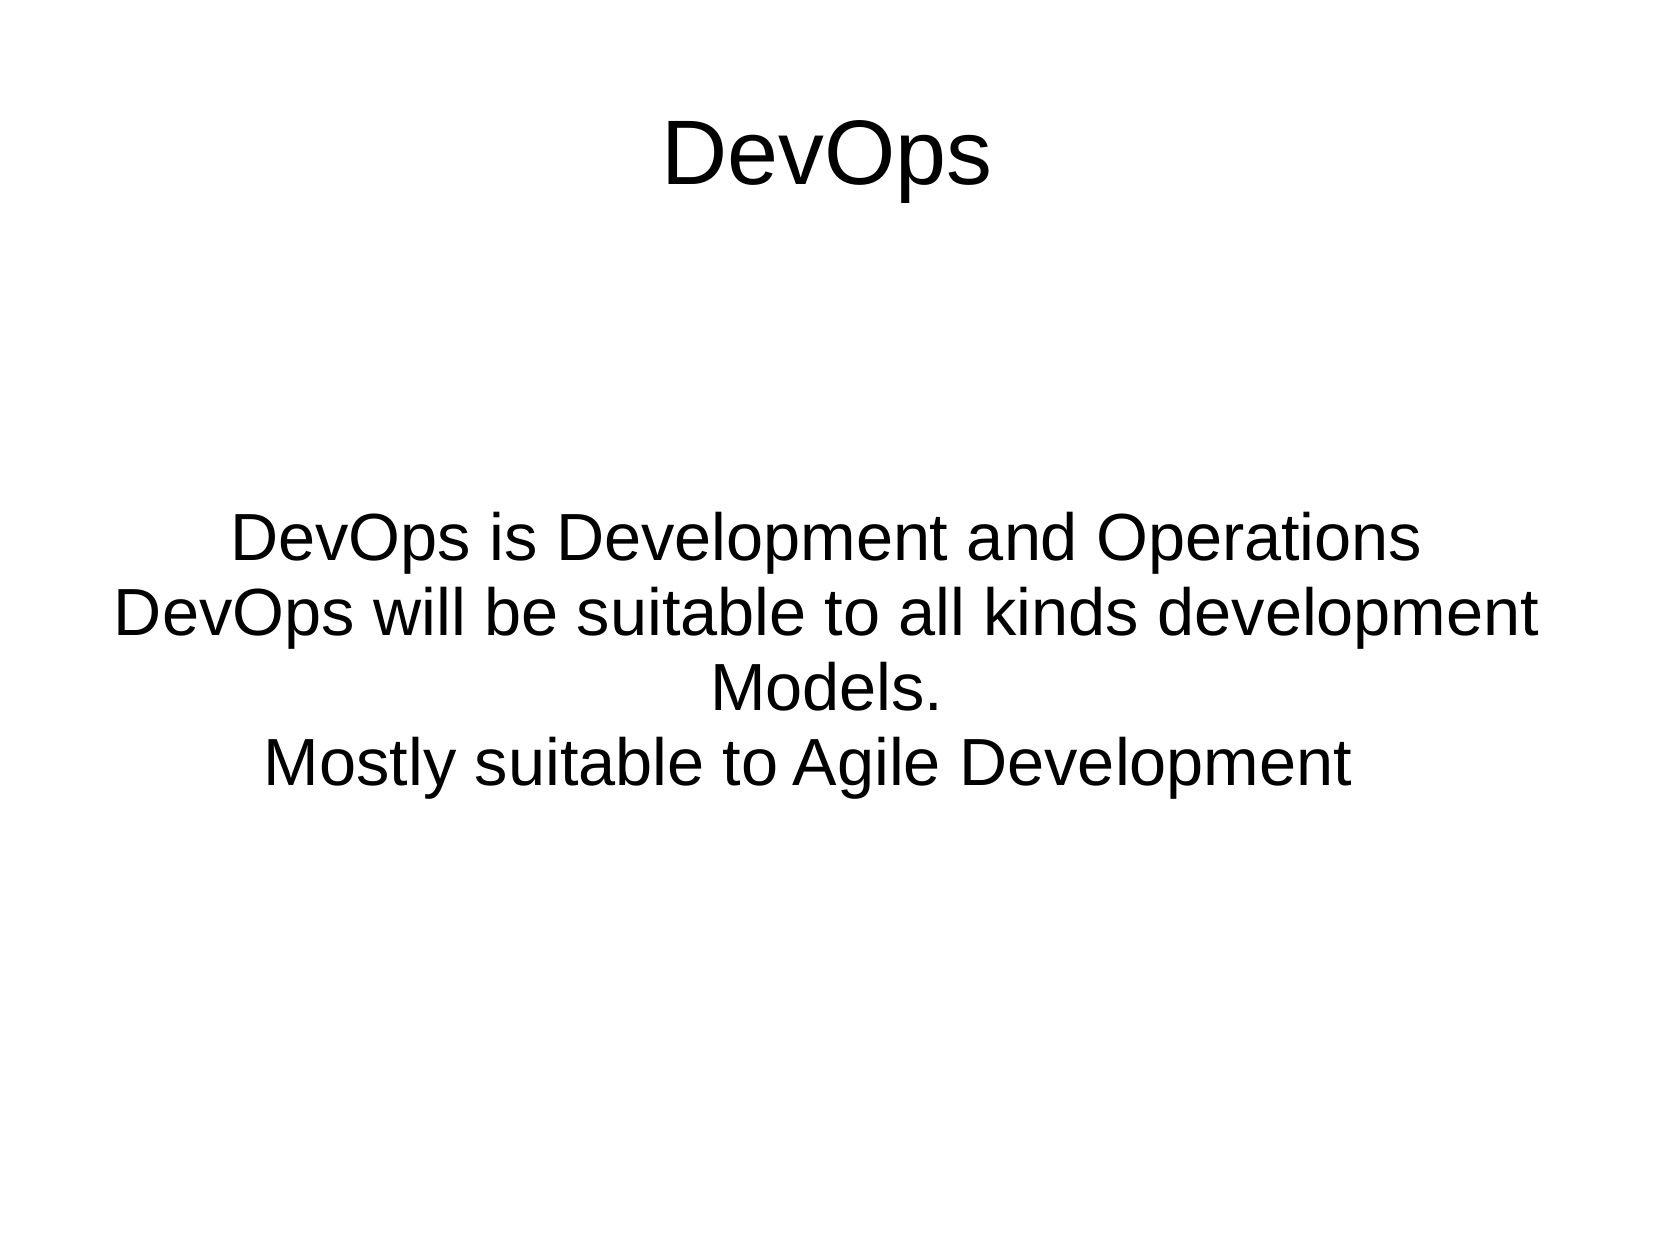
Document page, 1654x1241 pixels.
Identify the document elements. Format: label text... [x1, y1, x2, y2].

subtitle DevOps is Development and Operations DevOps will be suitable to all kinds development Models. Mostly suitable to Agile Development [82, 290, 1571, 1010]
title DevOps [82, 49, 1571, 257]
